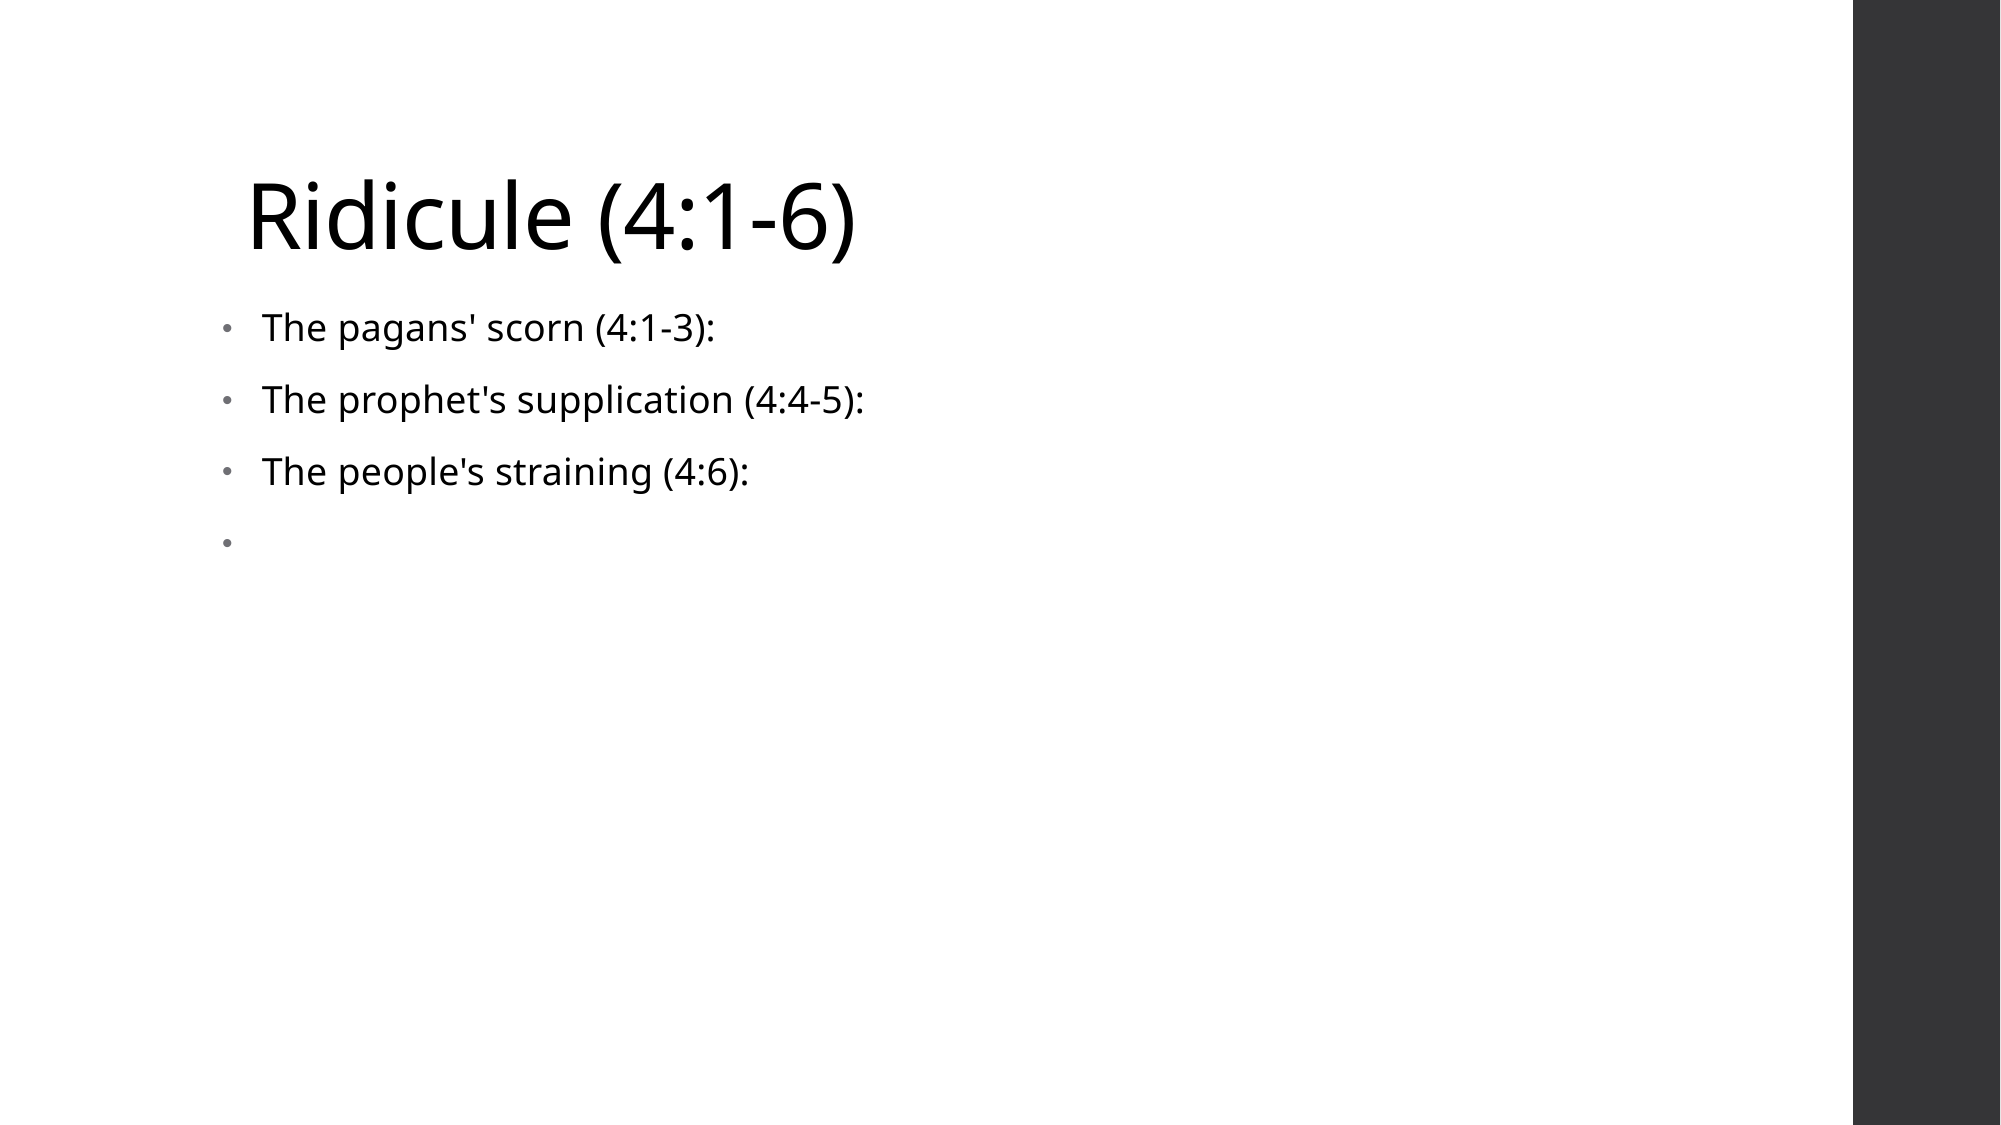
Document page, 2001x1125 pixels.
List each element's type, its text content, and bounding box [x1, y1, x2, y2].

title Ridicule (4:1-6) [206, 60, 1797, 278]
list The pagans' scorn (4:1-3): The prophet's supplication (4:4-5): The people's straining (4:6): [206, 299, 1617, 1014]
